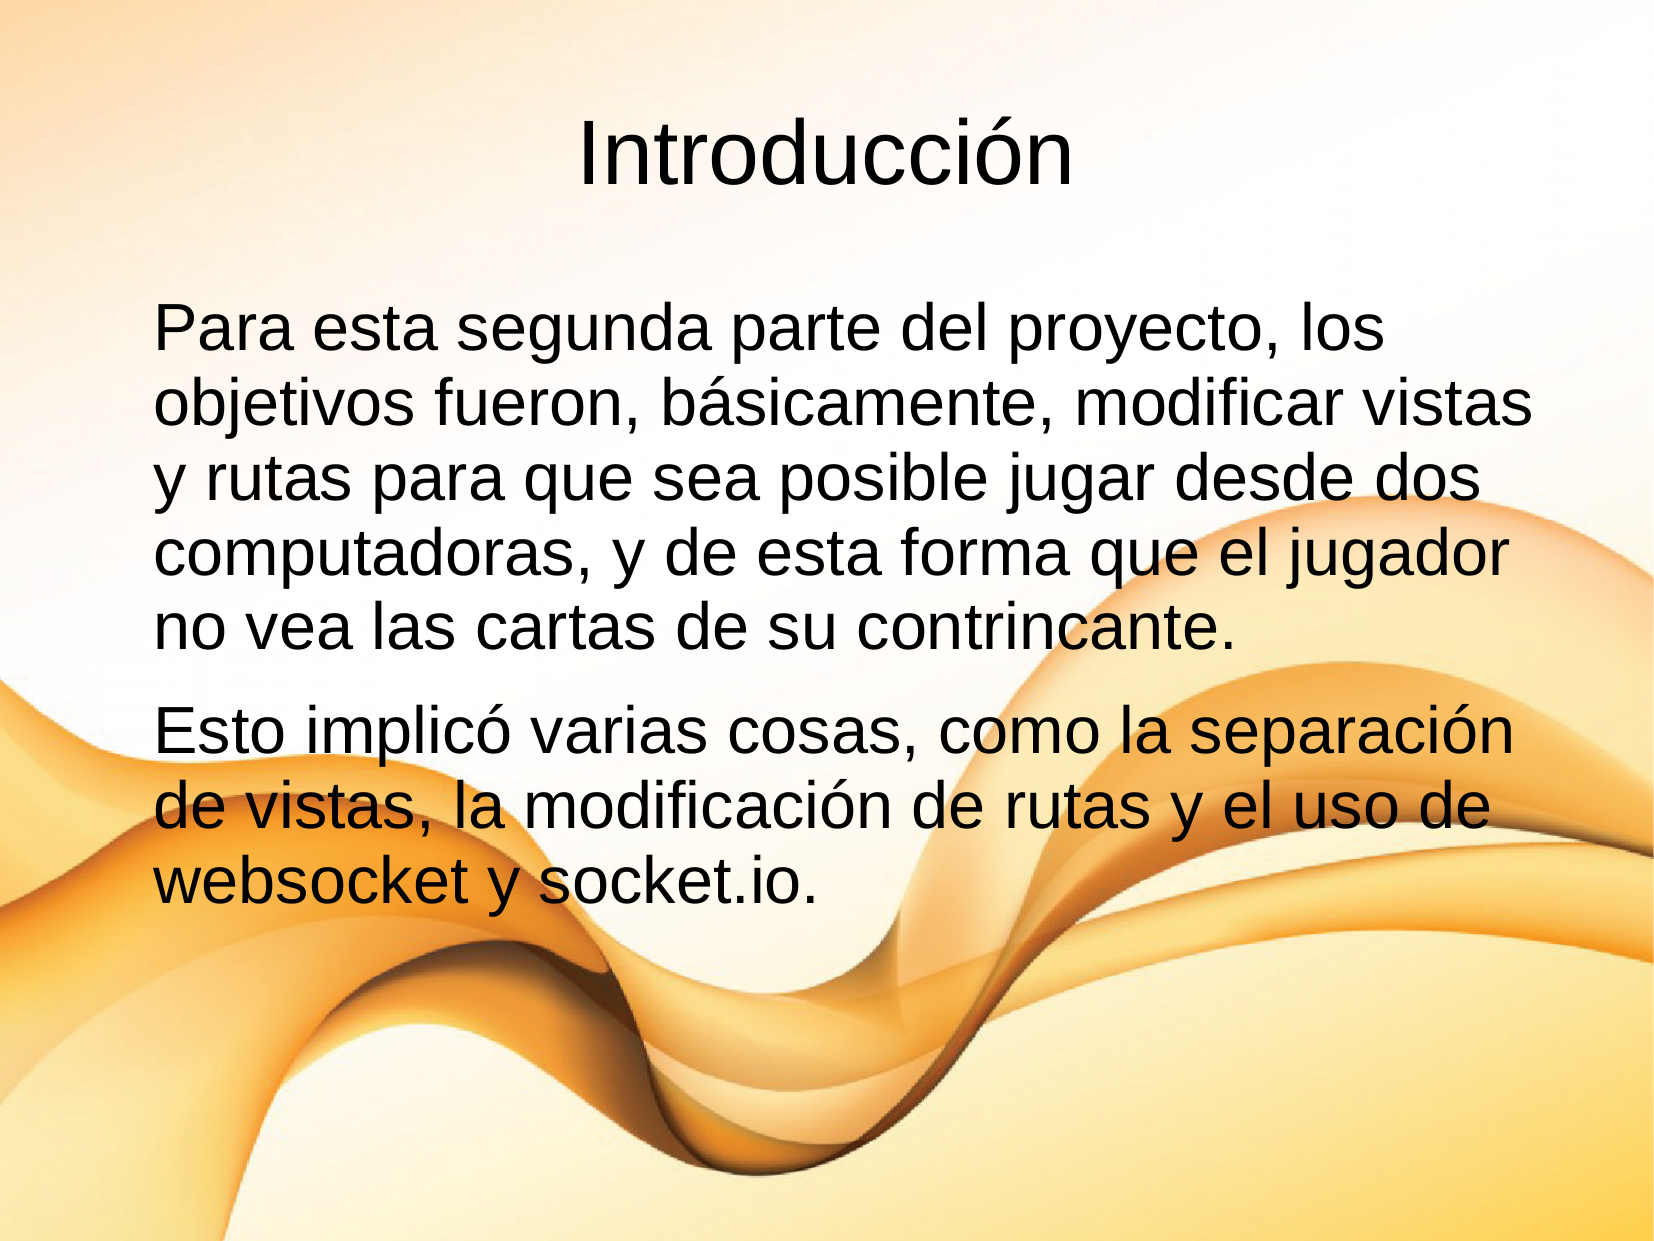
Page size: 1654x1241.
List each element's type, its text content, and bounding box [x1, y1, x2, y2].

picture [0, 0, 1654, 1241]
list Para esta segunda parte del proyecto, los objetivos fueron, básicamente, modificar vistas y rutas para que sea posible jugar desde dos computadoras, y de esta forma que el jugador no vea las cartas de su contrincante. Esto implicó varias cosas, como la separación de vistas, la modificación de rutas y el uso de websocket y socket.io. [82, 290, 1571, 1010]
title Introducción [82, 49, 1571, 257]
